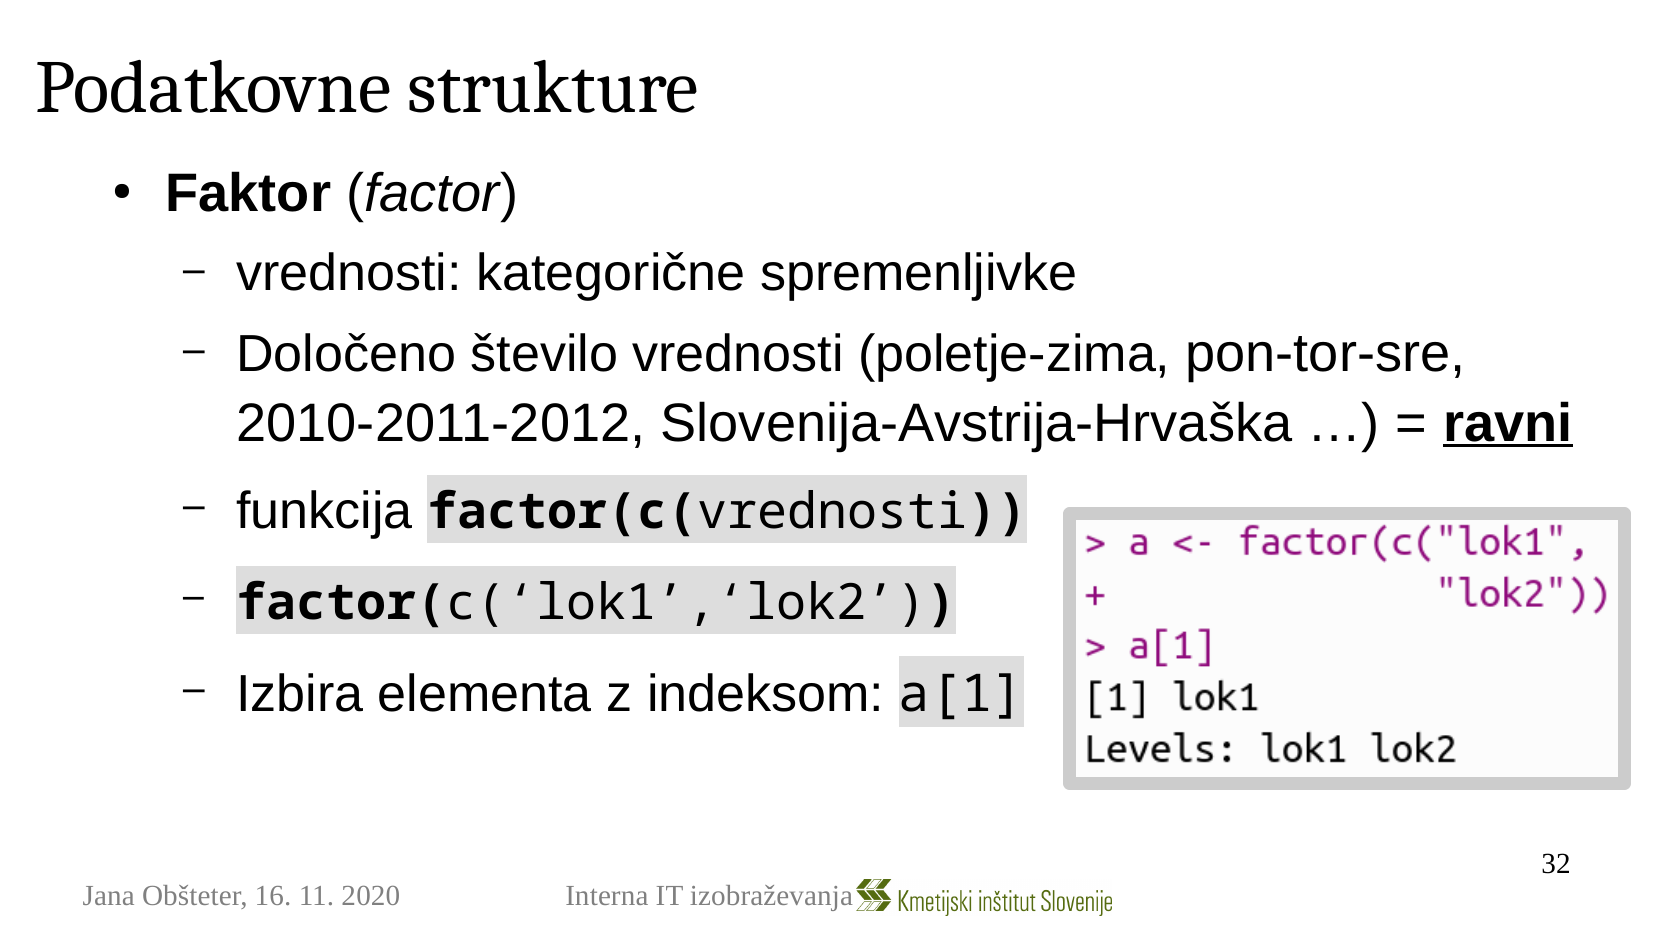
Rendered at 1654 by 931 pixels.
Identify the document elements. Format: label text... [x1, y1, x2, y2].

picture [856, 879, 1112, 916]
list Faktor (factor) vrednosti: kategorične spremenljivke Določeno število vrednosti (poletje-zima, pon-tor-sre, 2010-2011-2012, Slovenija-Avstrija-Hrvaška …) = ravni funkcija factor(c(vrednosti)) factor(c(‘lok1’,‘lok2’)) Izbira elementa z indeksom: a[1] [94, 153, 1583, 758]
picture [1075, 519, 1619, 778]
title Podatkovne strukture [35, 21, 1524, 154]
